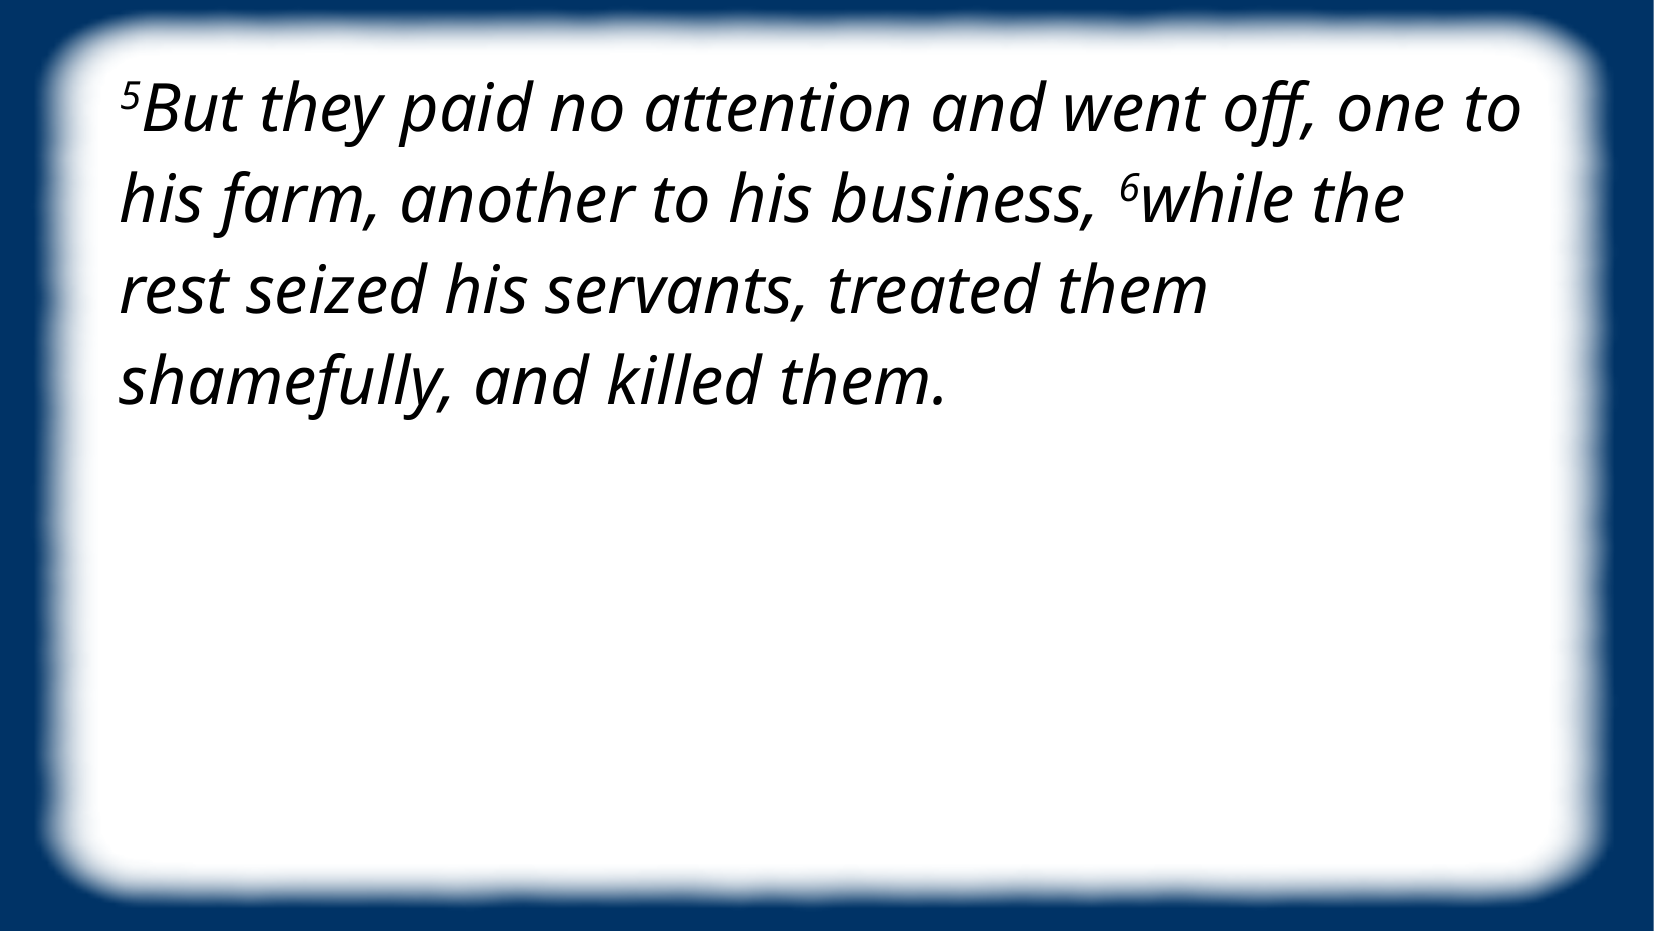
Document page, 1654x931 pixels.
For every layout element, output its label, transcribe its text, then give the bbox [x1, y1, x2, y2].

text_box 5But they paid no attention and went off, one to his farm, another to his business, 6while the rest seized his servants, treated them shamefully, and killed them. [105, 53, 1546, 429]
picture [0, 0, 1654, 931]
